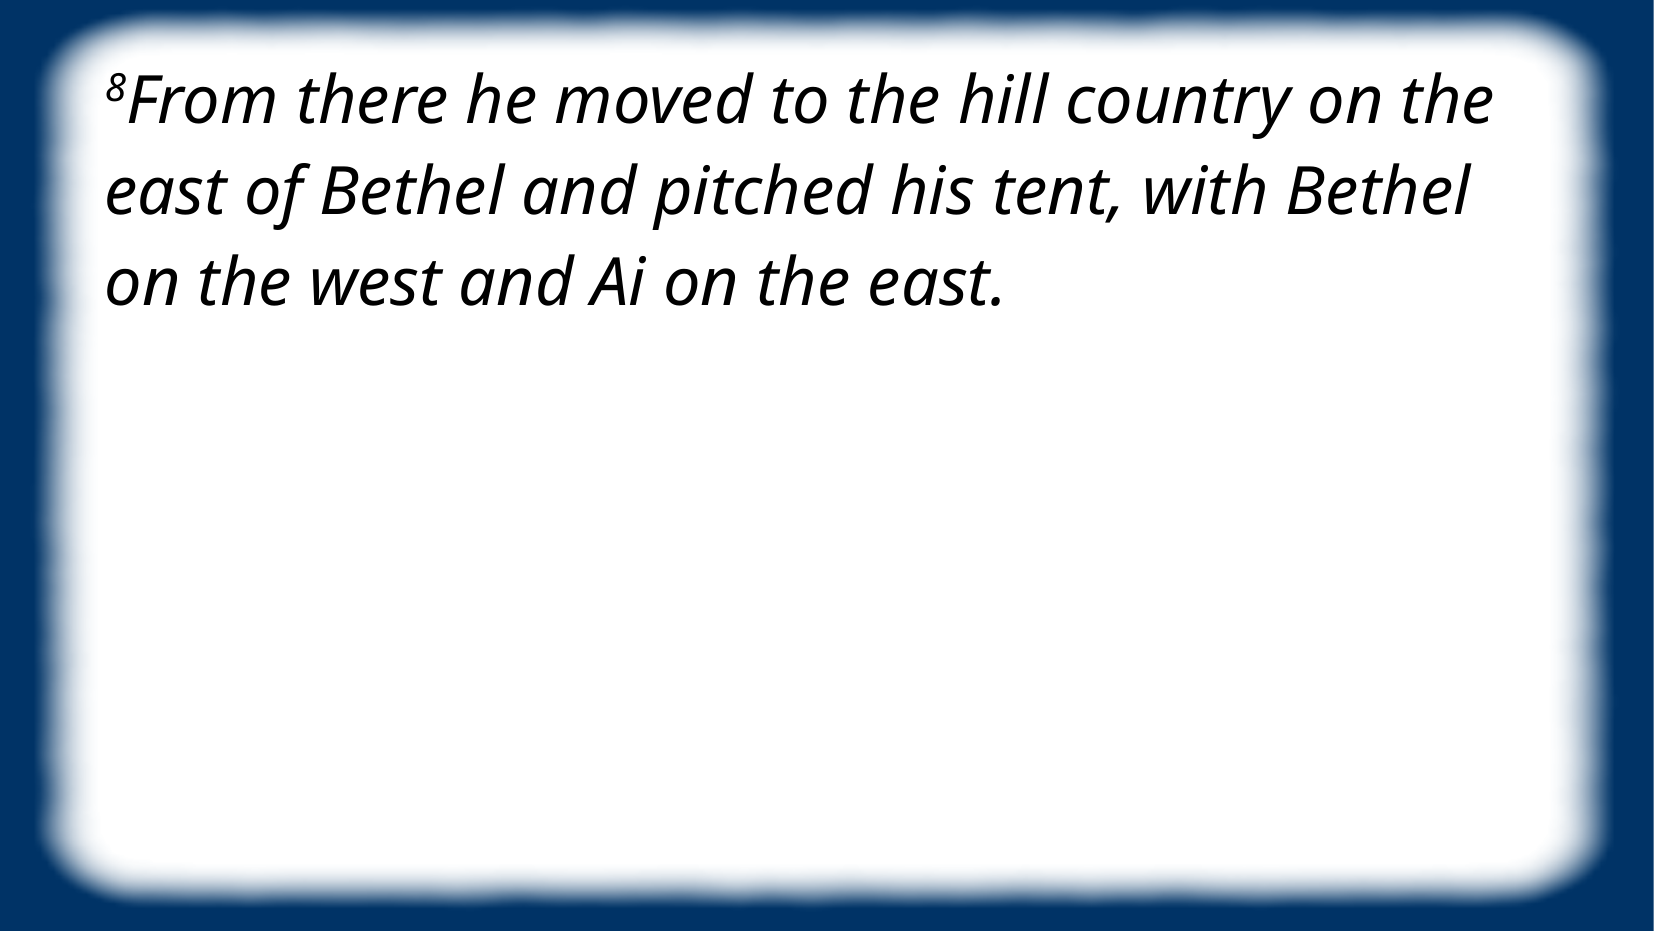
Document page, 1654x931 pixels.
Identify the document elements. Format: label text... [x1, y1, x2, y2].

picture [0, 0, 1654, 931]
text_box 8From there he moved to the hill country on the east of Bethel and pitched his tent, with Bethel on the west and Ai on the east. [90, 45, 1561, 327]
